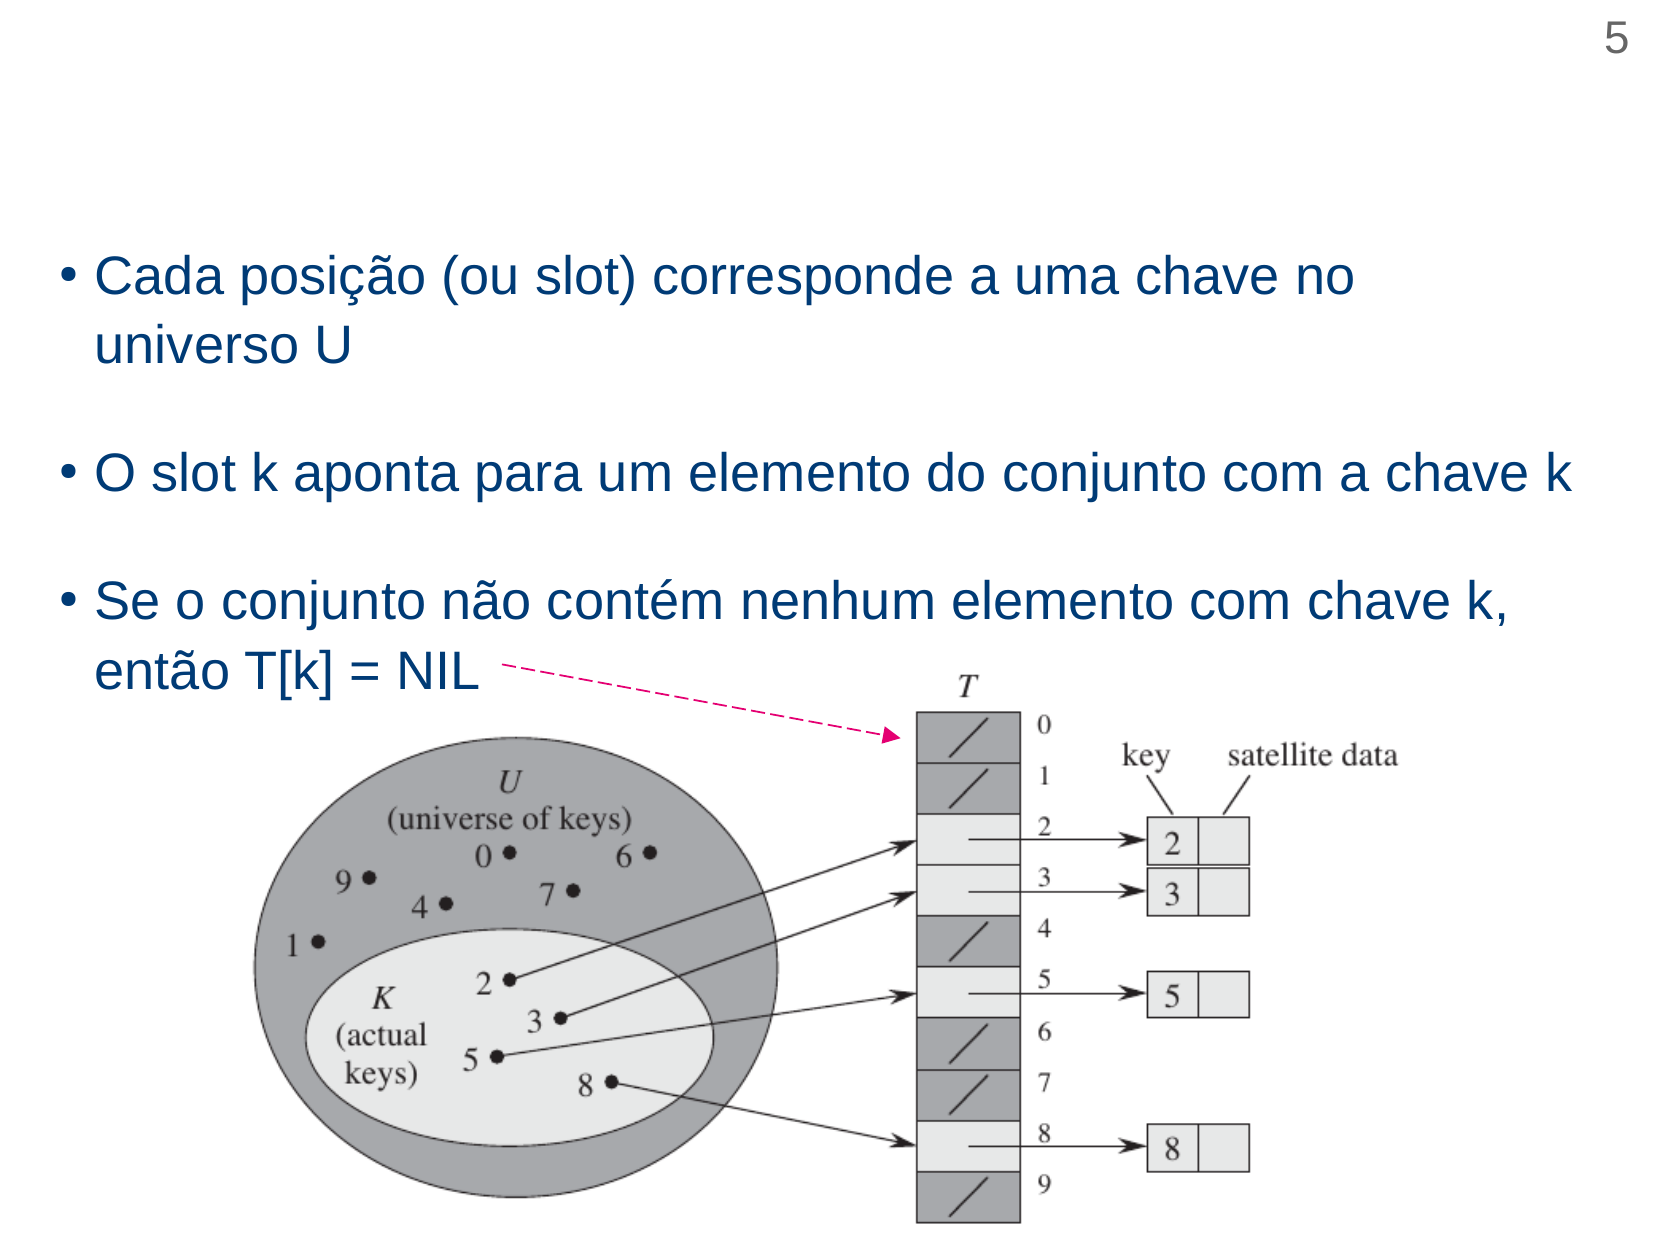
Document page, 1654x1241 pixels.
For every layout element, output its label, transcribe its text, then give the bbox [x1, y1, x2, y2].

list Cada posição (ou slot) corresponde a uma chave no universo U O slot k aponta para um elemento do conjunto com a chave k Se o conjunto não contém nenhum elemento com chave k, então T[k] = NIL [59, 236, 1595, 1211]
picture [250, 1211, 1403, 1227]
